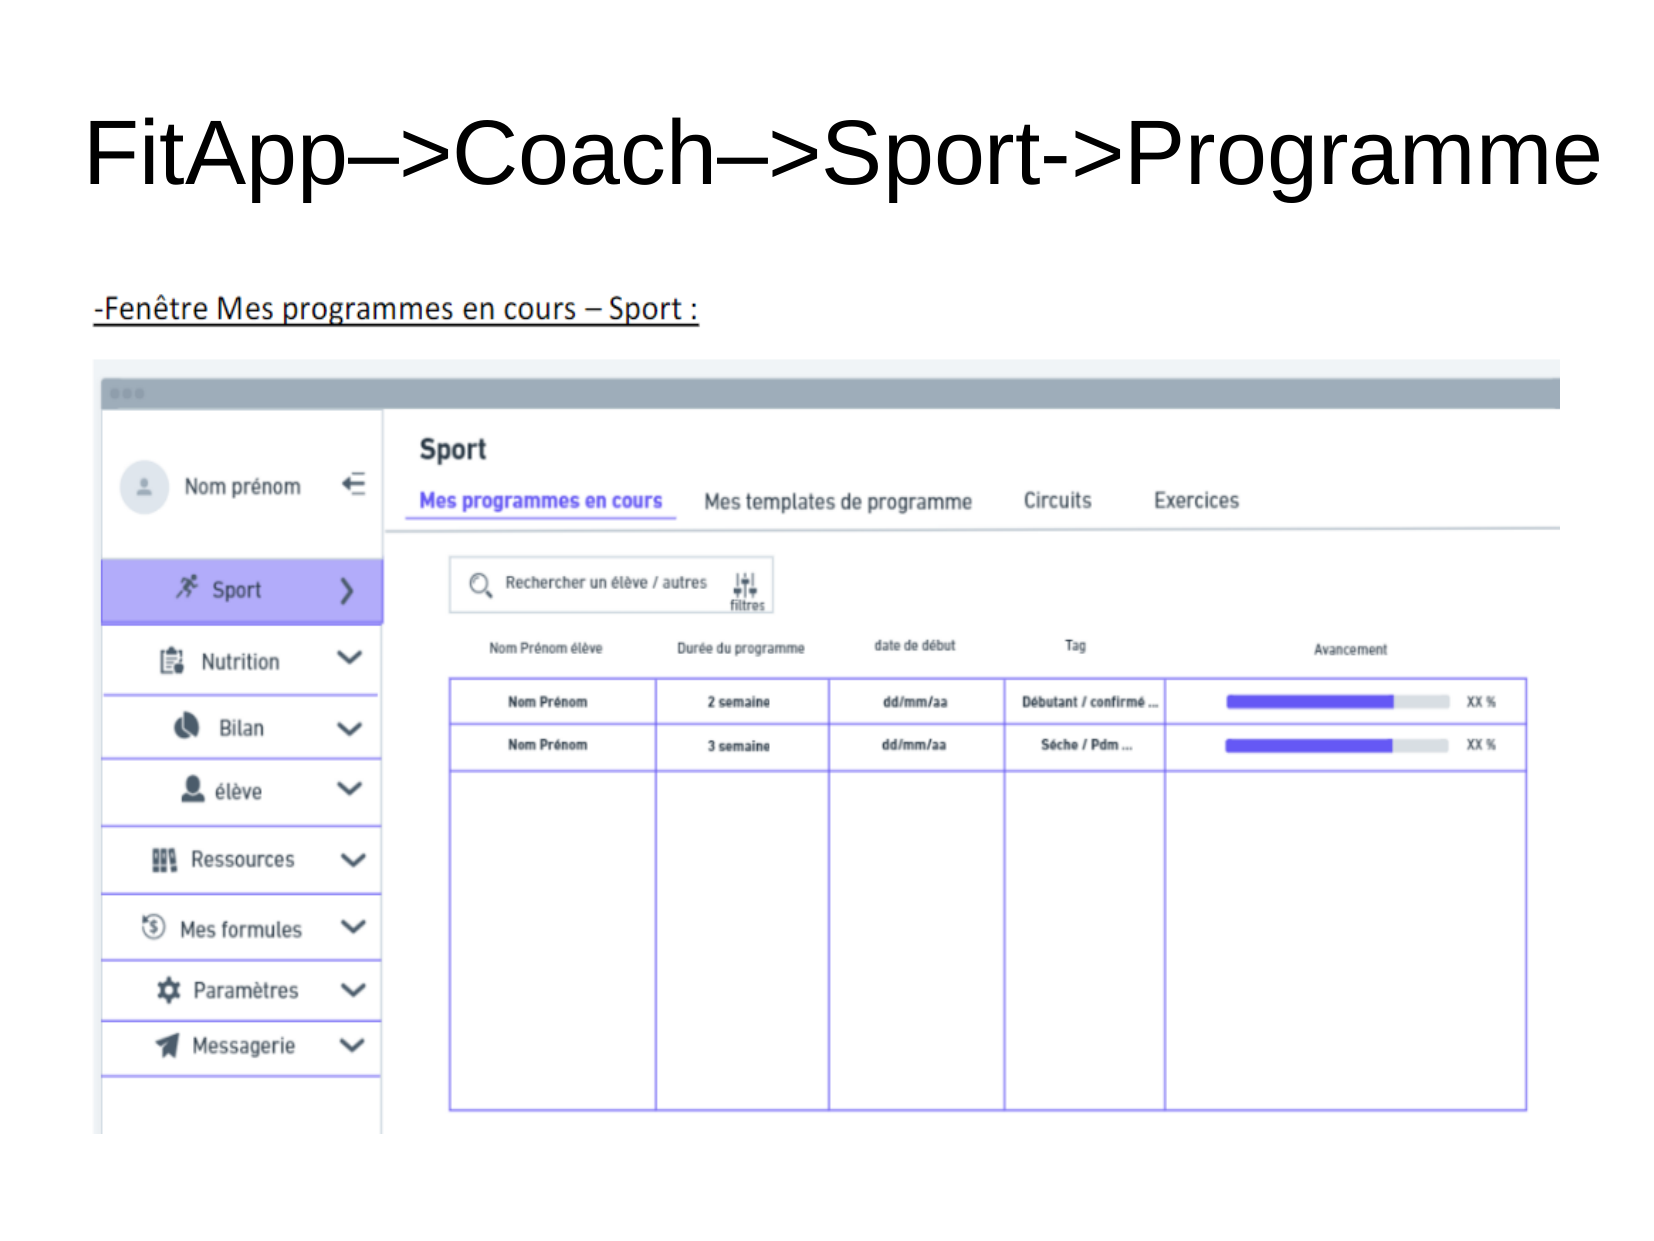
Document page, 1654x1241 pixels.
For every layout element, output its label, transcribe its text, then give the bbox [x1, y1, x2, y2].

picture [70, 273, 1560, 1134]
title FitApp–>Coach–>Sport->Programme [82, 49, 1607, 257]
